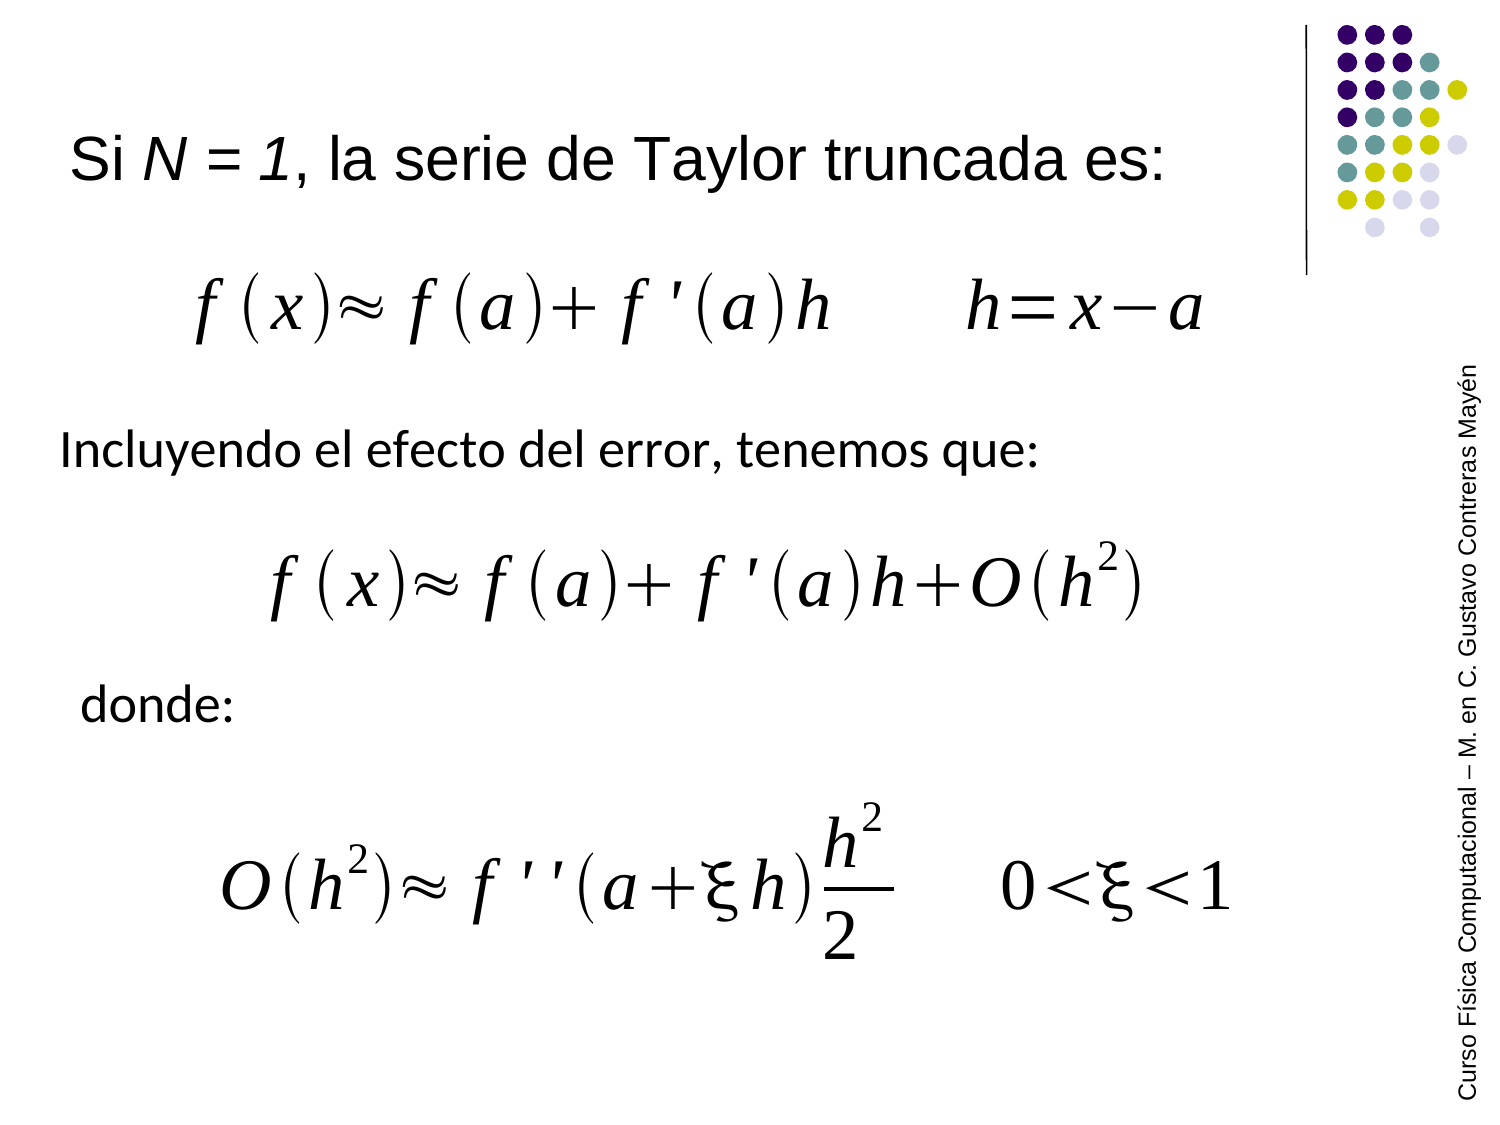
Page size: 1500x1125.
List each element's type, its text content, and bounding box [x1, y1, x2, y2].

chart [213, 792, 1241, 975]
text_box Si N = 1, la serie de Taylor truncada es: [69, 94, 1375, 308]
text_box Incluyendo el efecto del error, tenemos que: [59, 381, 1365, 510]
chart [248, 531, 1152, 625]
chart [173, 265, 1211, 349]
text_box donde: [80, 636, 1386, 765]
